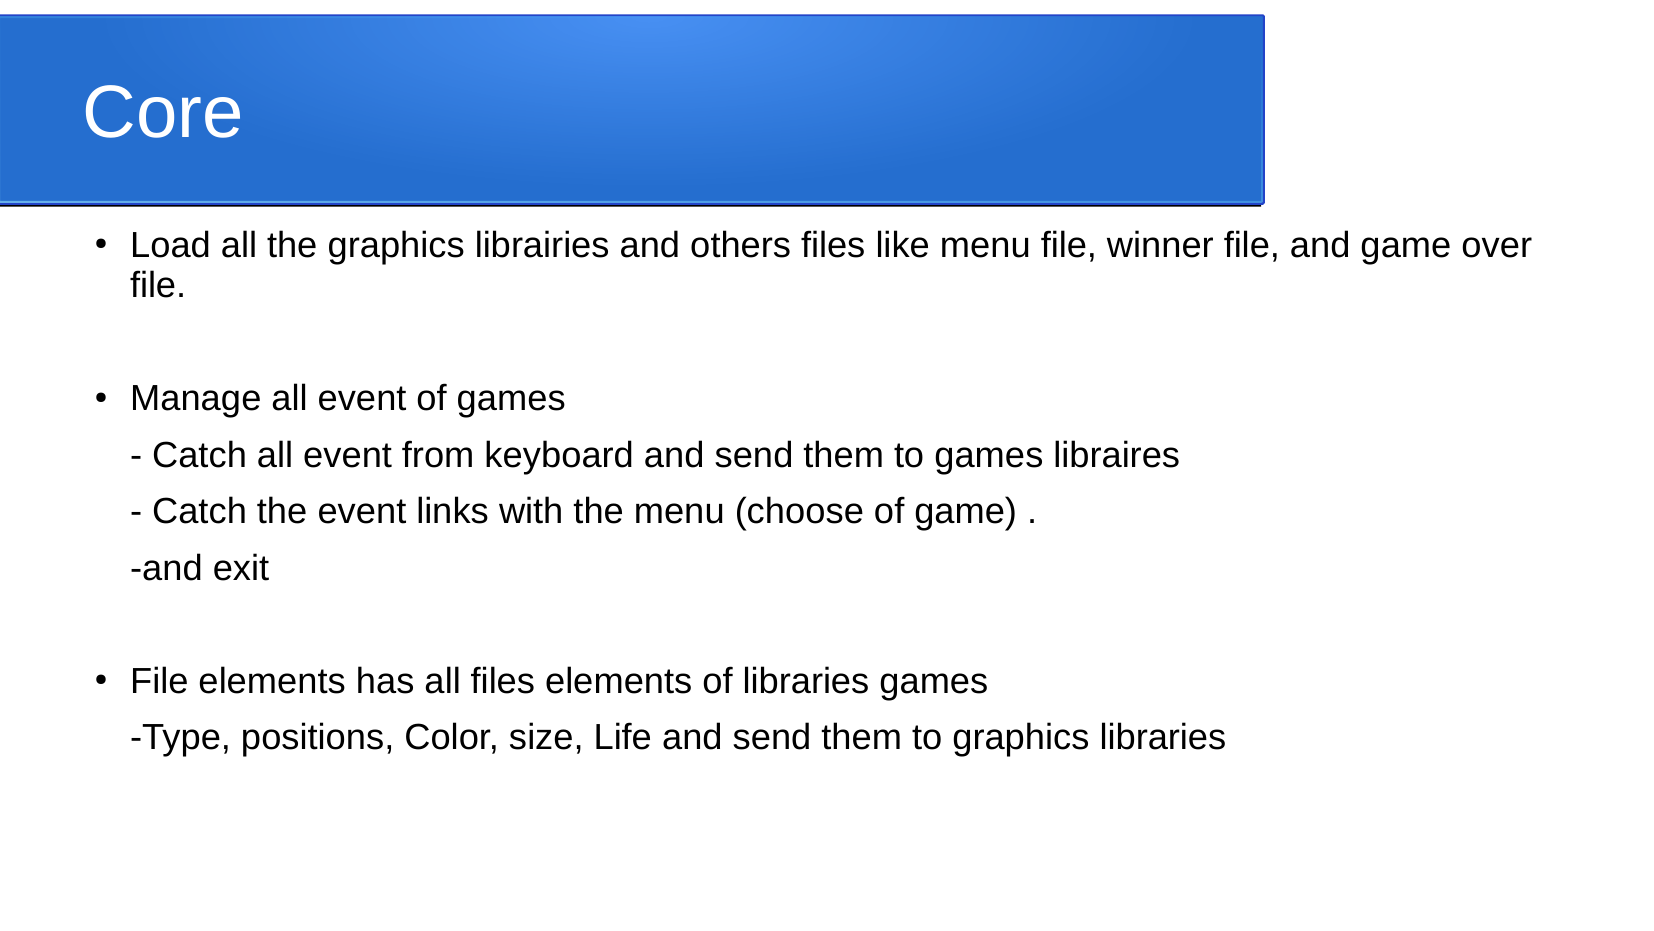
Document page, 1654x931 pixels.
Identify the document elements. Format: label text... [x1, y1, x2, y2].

title Core [82, 35, 1235, 189]
list Load all the graphics librairies and others files like menu file, winner file, and game over file. Manage all event of games - Catch all event from keyboard and send them to games libraires - Catch the event links with the menu (choose of game) . -and exit File elements has all files elements of libraries games -Type, positions, Color, size, Life and send them to graphics libraries [82, 224, 1571, 764]
